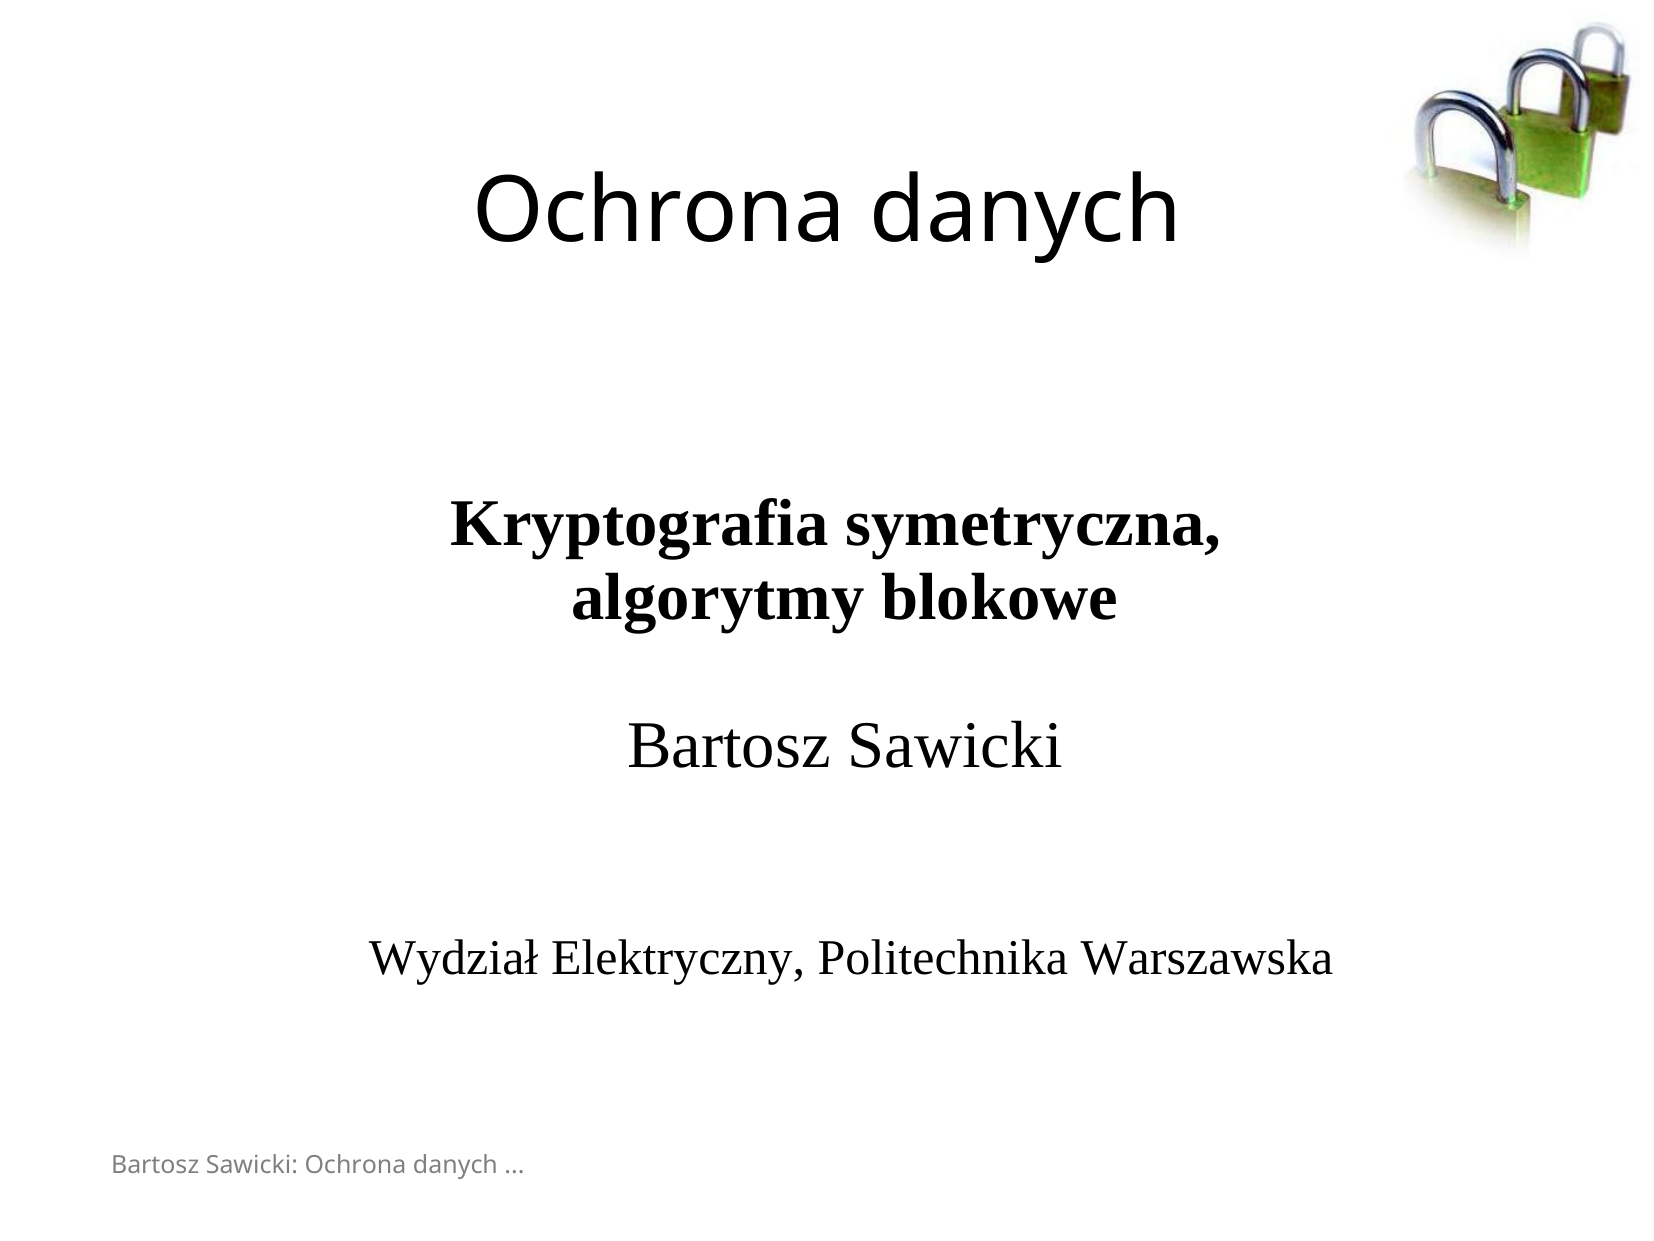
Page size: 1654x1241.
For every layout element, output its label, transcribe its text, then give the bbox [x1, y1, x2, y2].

title Ochrona danych [121, 102, 1534, 311]
picture [1385, 14, 1640, 266]
subtitle Kryptografia symetryczna, algorytmy blokowe Bartosz Sawicki Wydział Elektryczny, Politechnika Warszawska [121, 336, 1534, 1134]
